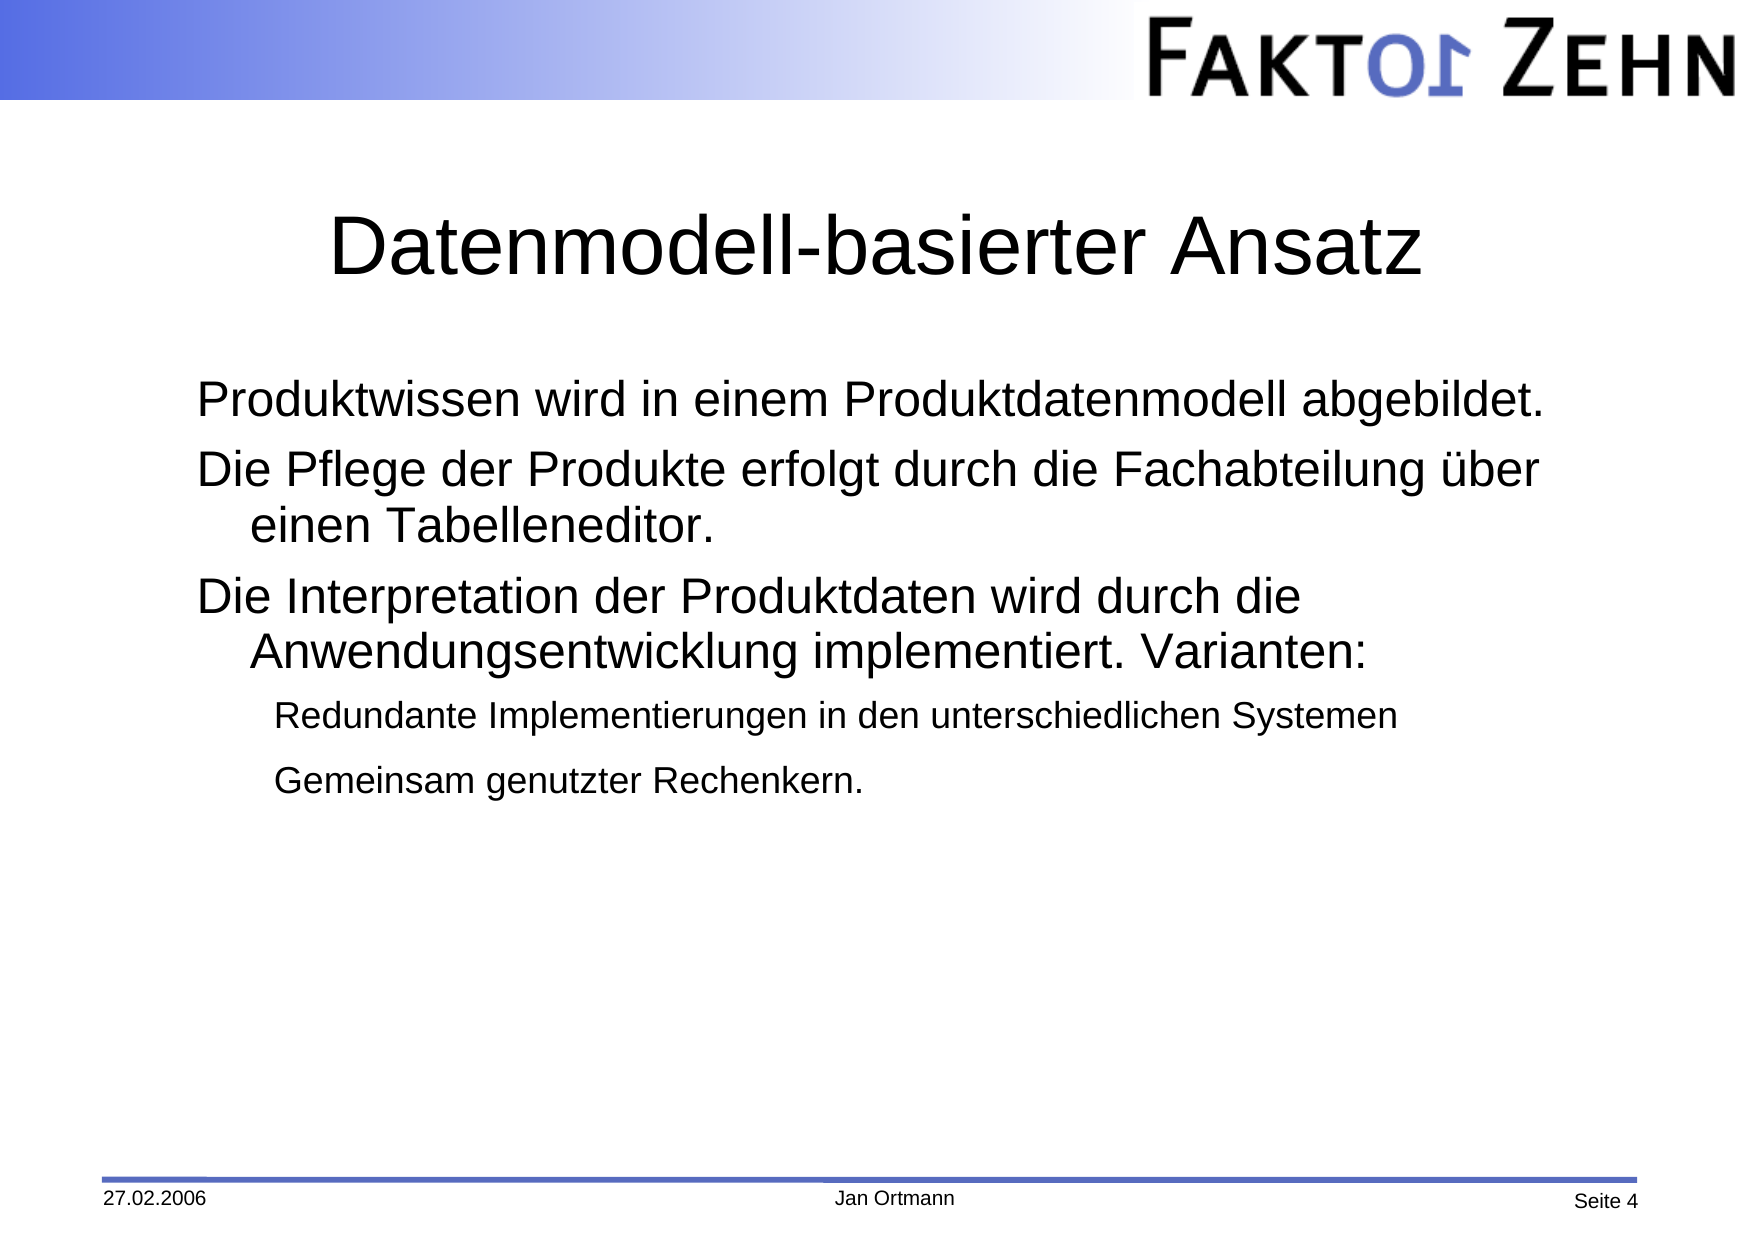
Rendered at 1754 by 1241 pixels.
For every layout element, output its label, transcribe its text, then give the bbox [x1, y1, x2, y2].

picture [1133, 2, 1749, 105]
title Datenmodell-basierter Ansatz [179, 142, 1576, 349]
list Produktwissen wird in einem Produktdatenmodell abgebildet. Die Pflege der Produkte erfolgt durch die Fachabteilung über einen Tabelleneditor. Die Interpretation der Produktdaten wird durch die Anwendungsentwicklung implementiert. Varianten: Redundante Implementierungen in den unterschiedlichen Systemen Gemeinsam genutzter Rechenkern. [179, 371, 1576, 1078]
